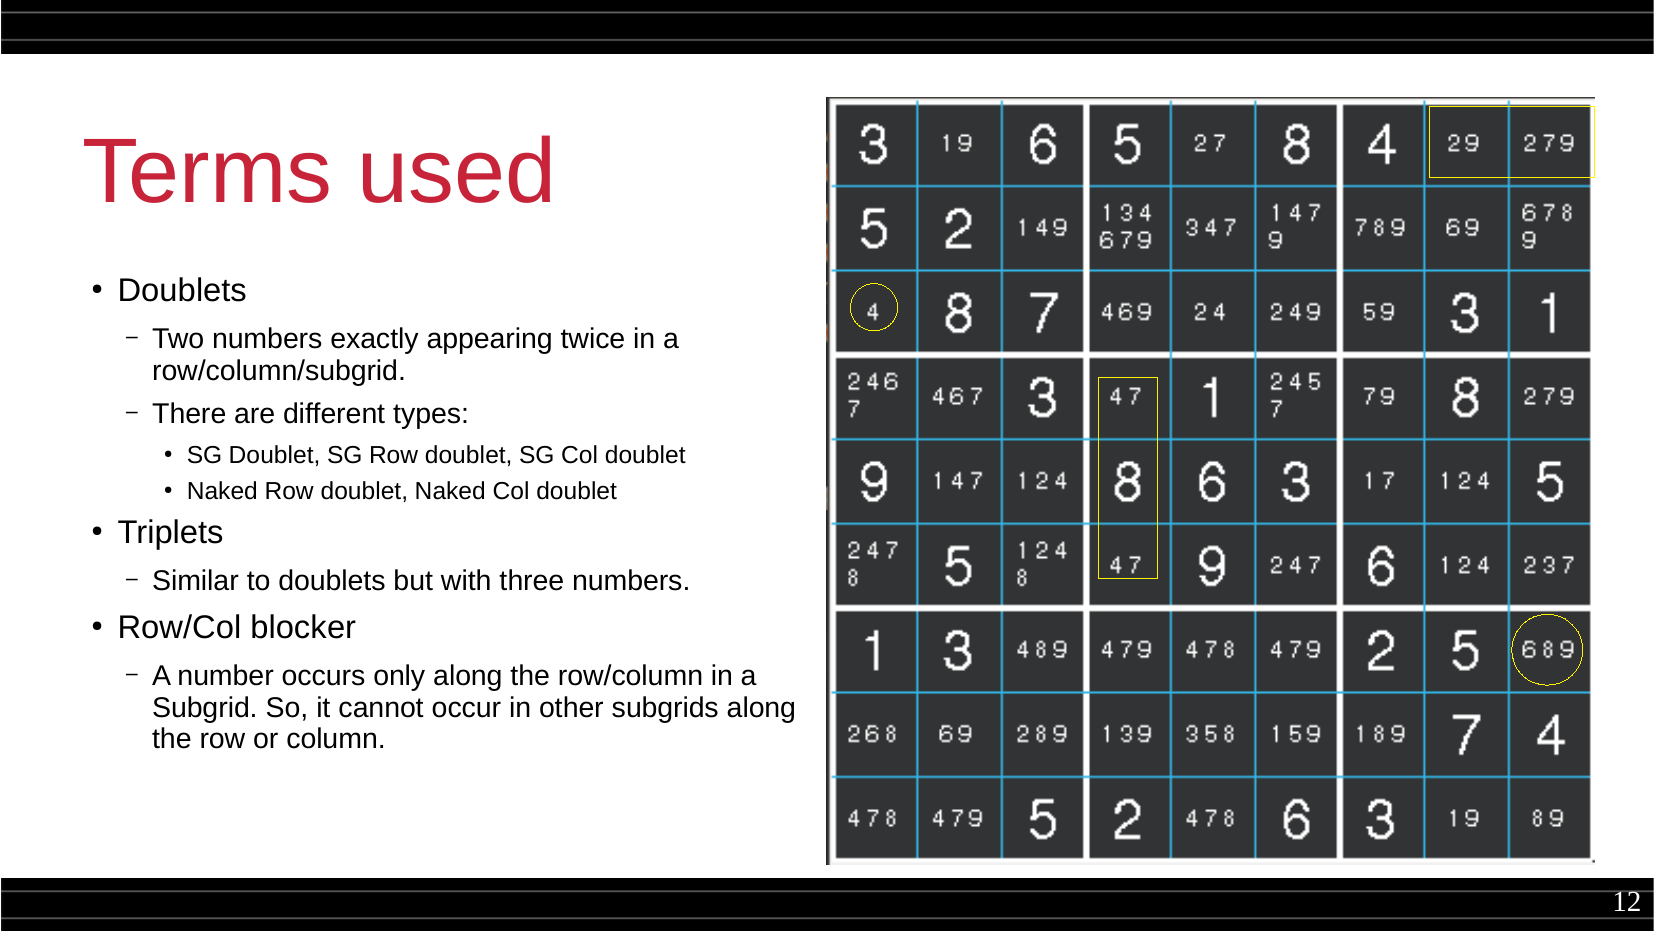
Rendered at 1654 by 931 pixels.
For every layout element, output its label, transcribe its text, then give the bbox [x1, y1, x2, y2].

picture [1, 0, 1654, 54]
text_box [850, 283, 898, 331]
title Terms used [82, 92, 1571, 249]
picture [1, 878, 1654, 931]
text_box [1098, 377, 1158, 579]
text_box [1429, 106, 1595, 178]
text_box [1511, 614, 1583, 686]
picture [826, 97, 1595, 865]
list Doublets Two numbers exactly appearing twice in a row/column/subgrid. There are different types: SG Doublet, SG Row doublet, SG Col doublet Naked Row doublet, Naked Col doublet Triplets Similar to doublets but with three numbers. Row/Col blocker A number occurs only along the row/column in a Subgrid. So, it cannot occur in other subgrids along the row or column. [82, 271, 809, 758]
